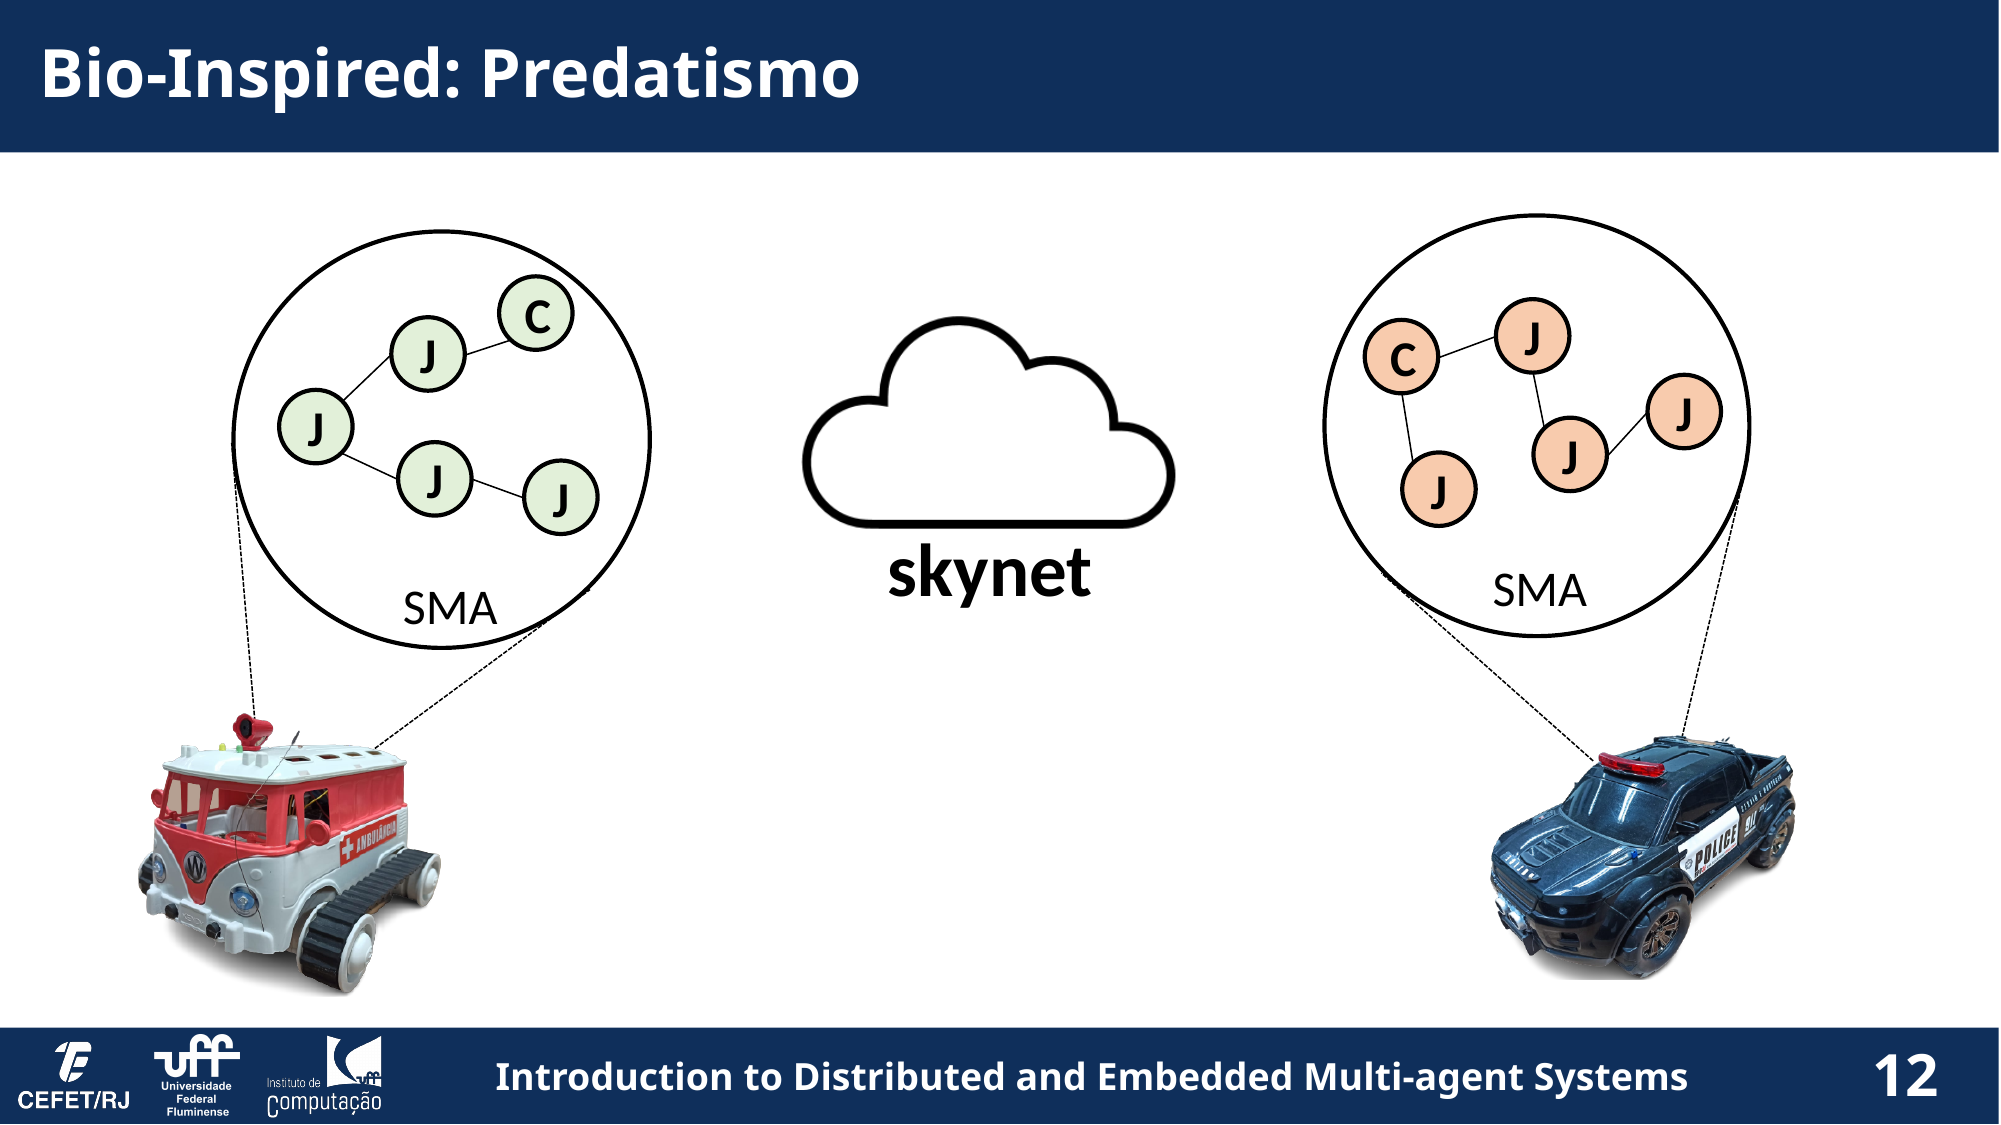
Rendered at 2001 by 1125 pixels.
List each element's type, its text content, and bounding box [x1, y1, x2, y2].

text_box J [279, 389, 353, 464]
text_box J [1402, 452, 1476, 526]
text_box [233, 231, 650, 641]
picture [1485, 733, 1800, 980]
text_box J [398, 442, 472, 516]
text_box J [524, 460, 598, 535]
text_box C [1364, 319, 1439, 394]
picture [777, 210, 1202, 635]
text_box Bio-Inspired: Predatismo [25, 23, 1999, 119]
picture [132, 711, 446, 997]
text_box SMA [388, 566, 513, 642]
picture [153, 1033, 241, 1121]
text_box J [1647, 374, 1722, 449]
text_box J [391, 317, 465, 391]
text_box J [1533, 417, 1607, 492]
text_box C [499, 276, 573, 350]
picture [18, 1021, 129, 1125]
text_box [392, 642, 491, 648]
text_box SMA [1477, 549, 1603, 625]
text_box J [1495, 299, 1570, 373]
picture [265, 1033, 383, 1118]
text_box [1324, 215, 1750, 637]
